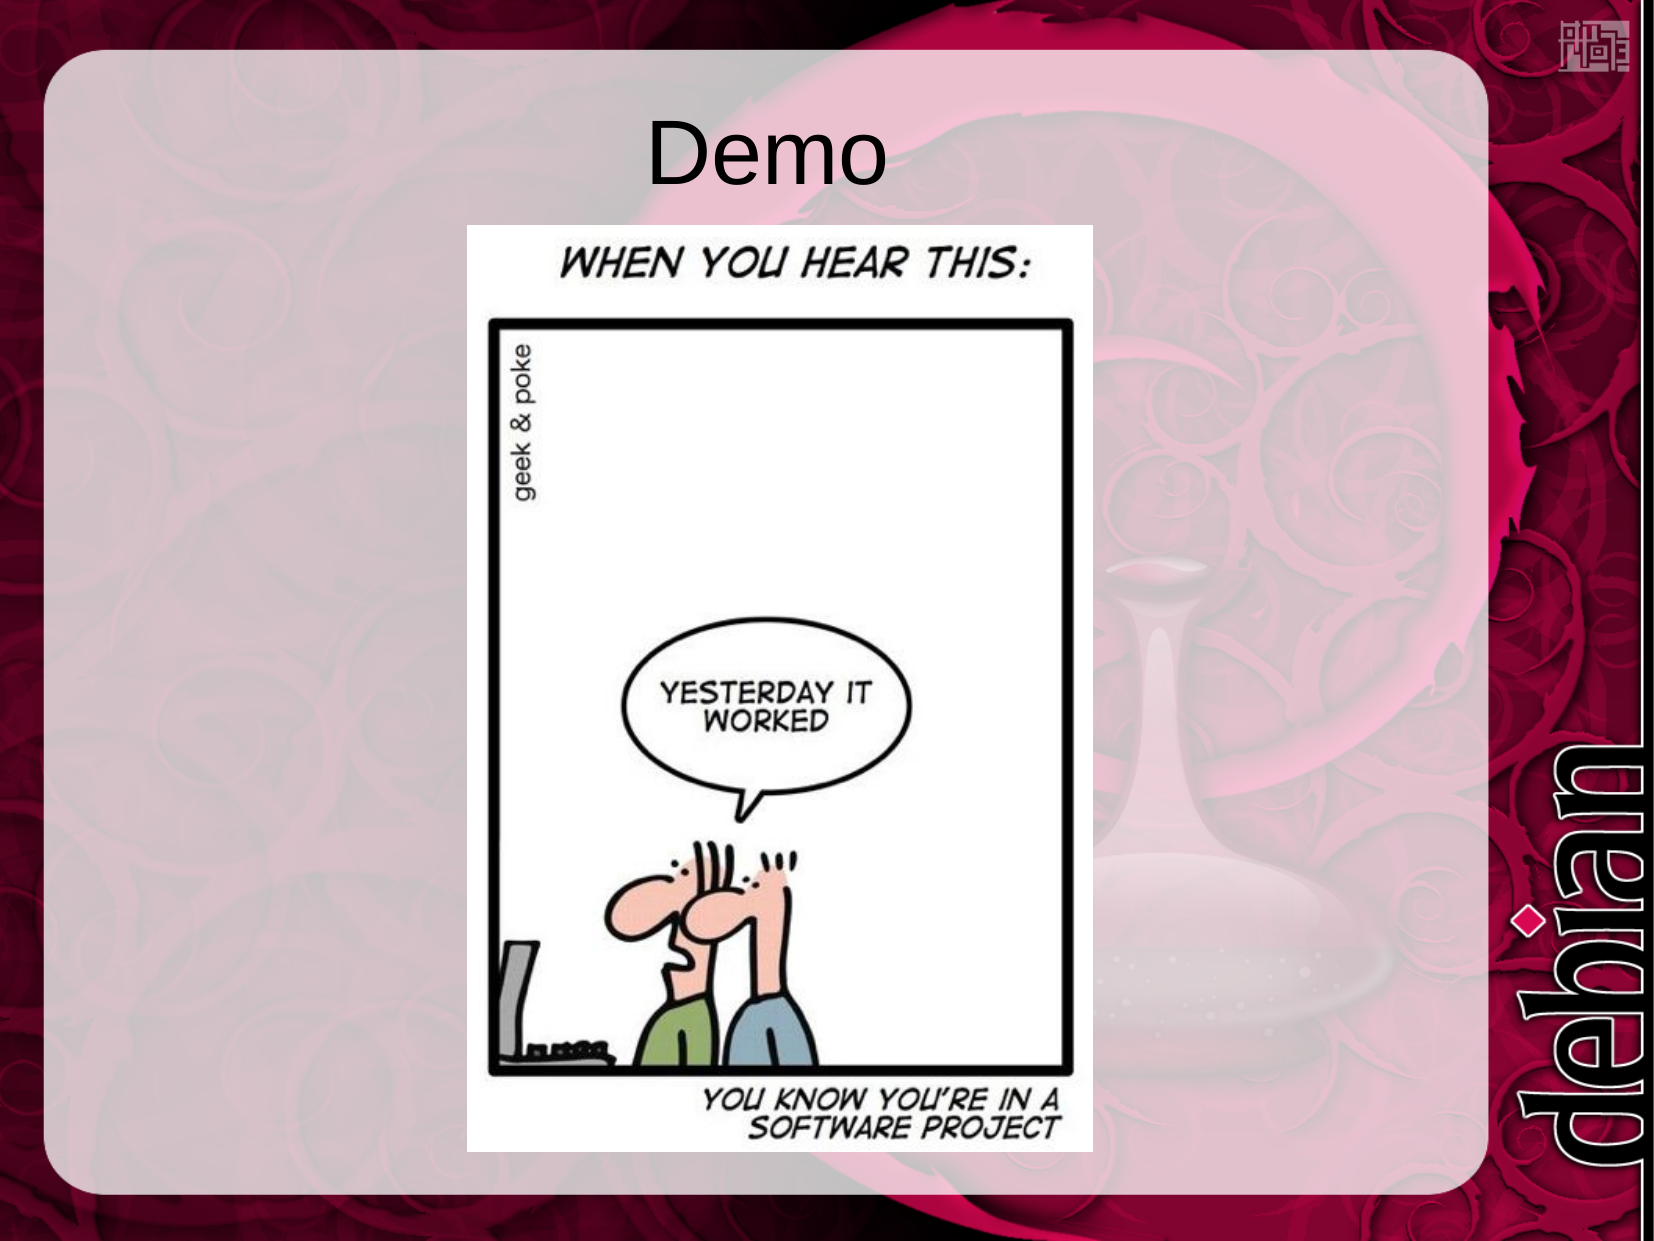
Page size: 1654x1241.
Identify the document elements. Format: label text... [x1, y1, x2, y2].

list [59, 206, 1477, 1026]
title Demo [59, 49, 1477, 206]
picture [0, 0, 1654, 1241]
